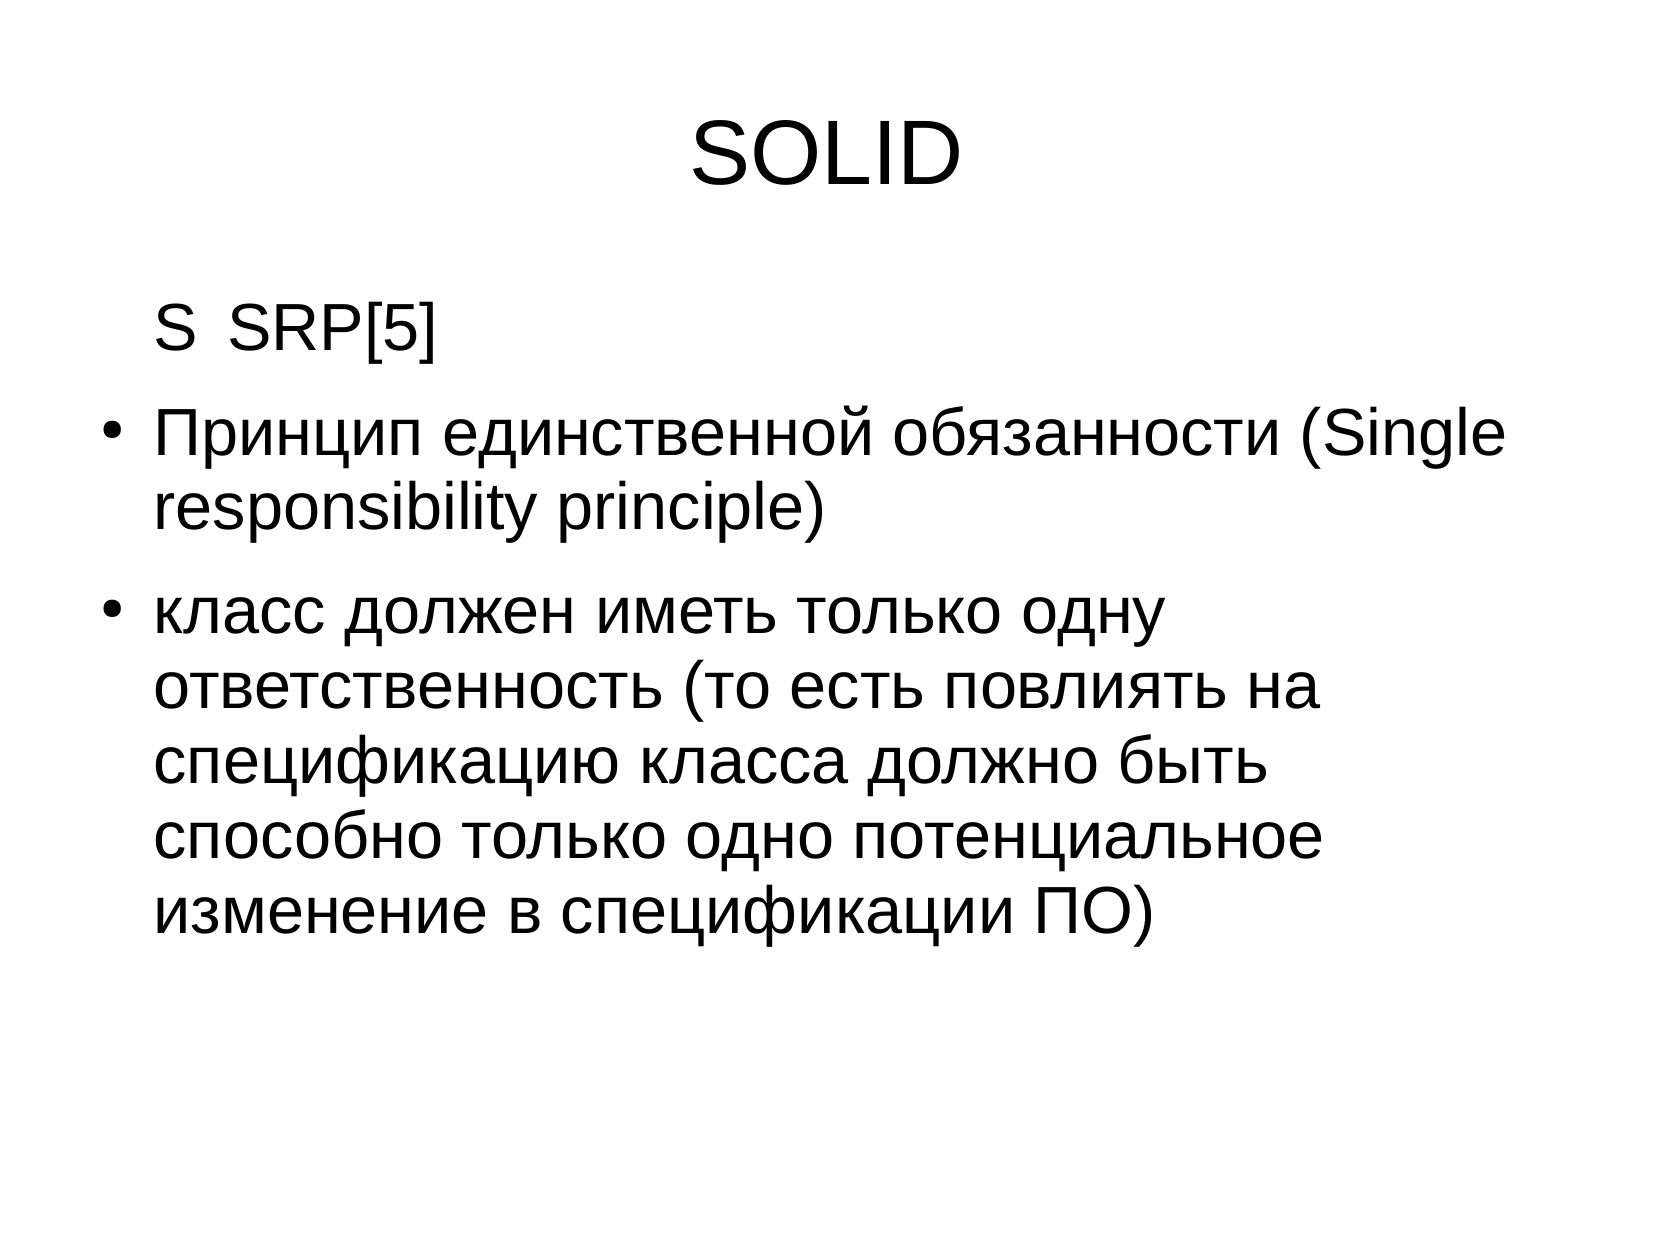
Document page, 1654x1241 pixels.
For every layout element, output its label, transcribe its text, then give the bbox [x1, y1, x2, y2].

title SOLID [82, 49, 1571, 257]
list S SRP[5] Принцип единственной обязанности (Single responsibility principle) класс должен иметь только одну ответственность (то есть повлиять на спецификацию класса должно быть способно только одно потенциальное изменение в спецификации ПО) [82, 290, 1571, 1010]
